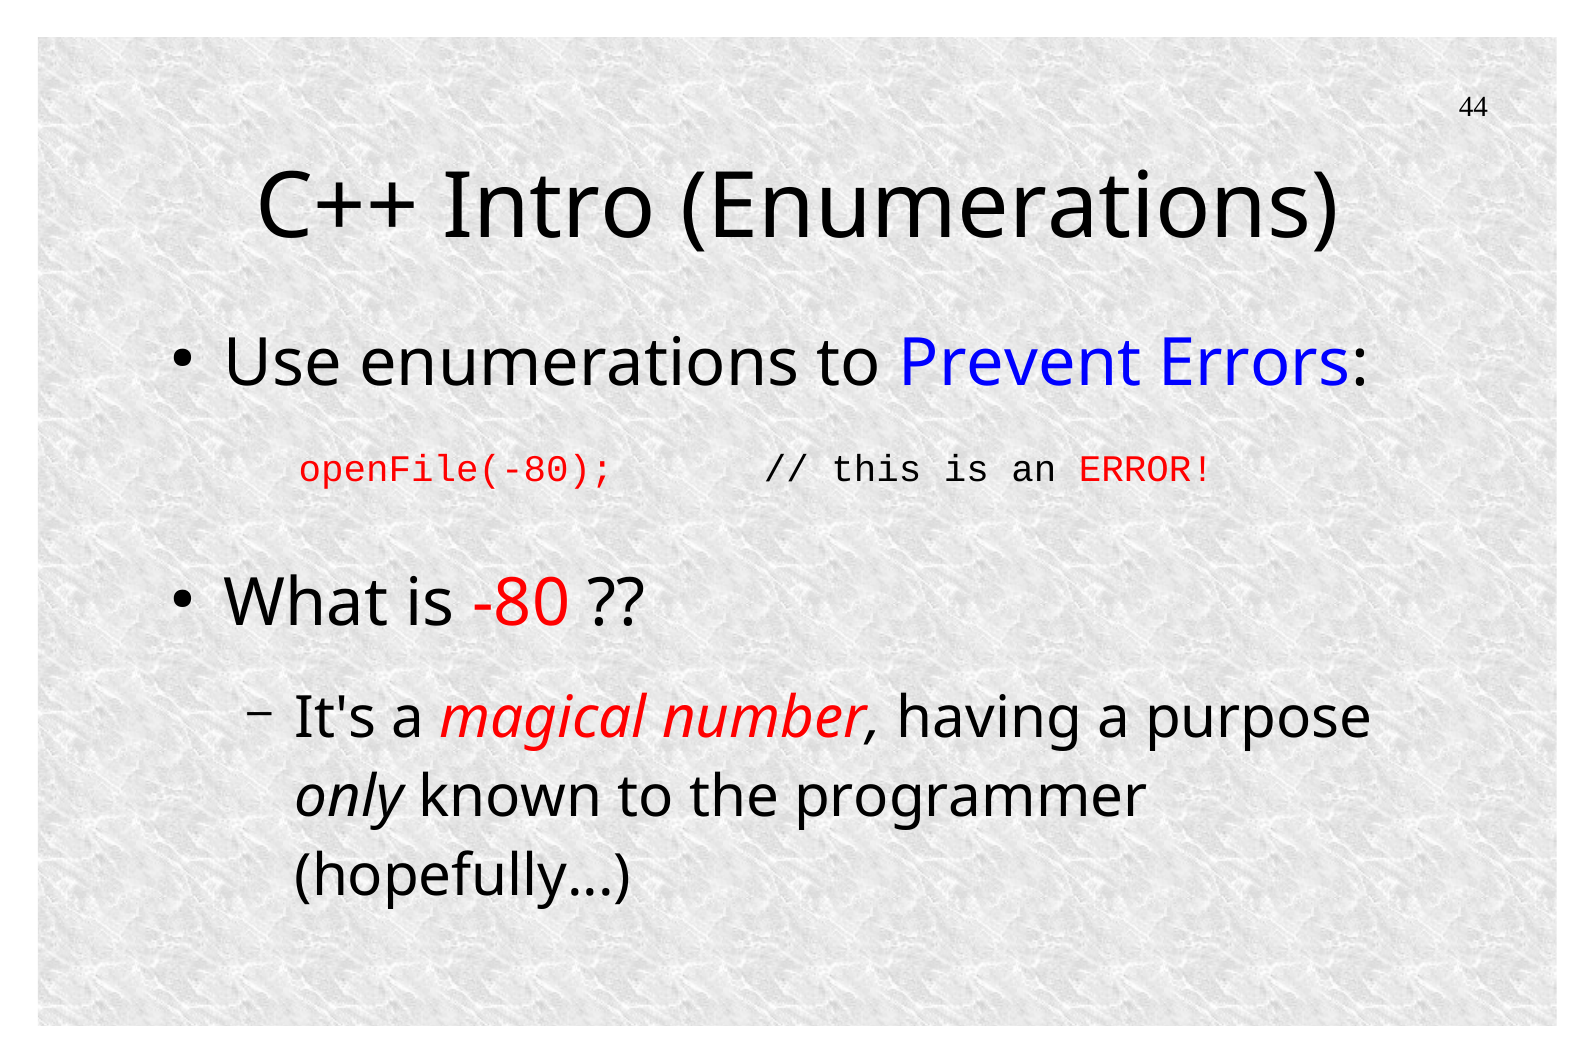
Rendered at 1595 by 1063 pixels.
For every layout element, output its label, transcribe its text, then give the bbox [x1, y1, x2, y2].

title C++ Intro (Enumerations) [149, 119, 1447, 285]
picture [37, 37, 1557, 1026]
list Use enumerations to Prevent Errors: What is -80 ?? It's a magical number, having a purpose only known to the programmer (hopefully...) [152, 314, 1450, 937]
text_box openFile(-80); // this is an ERROR! [298, 449, 1324, 504]
